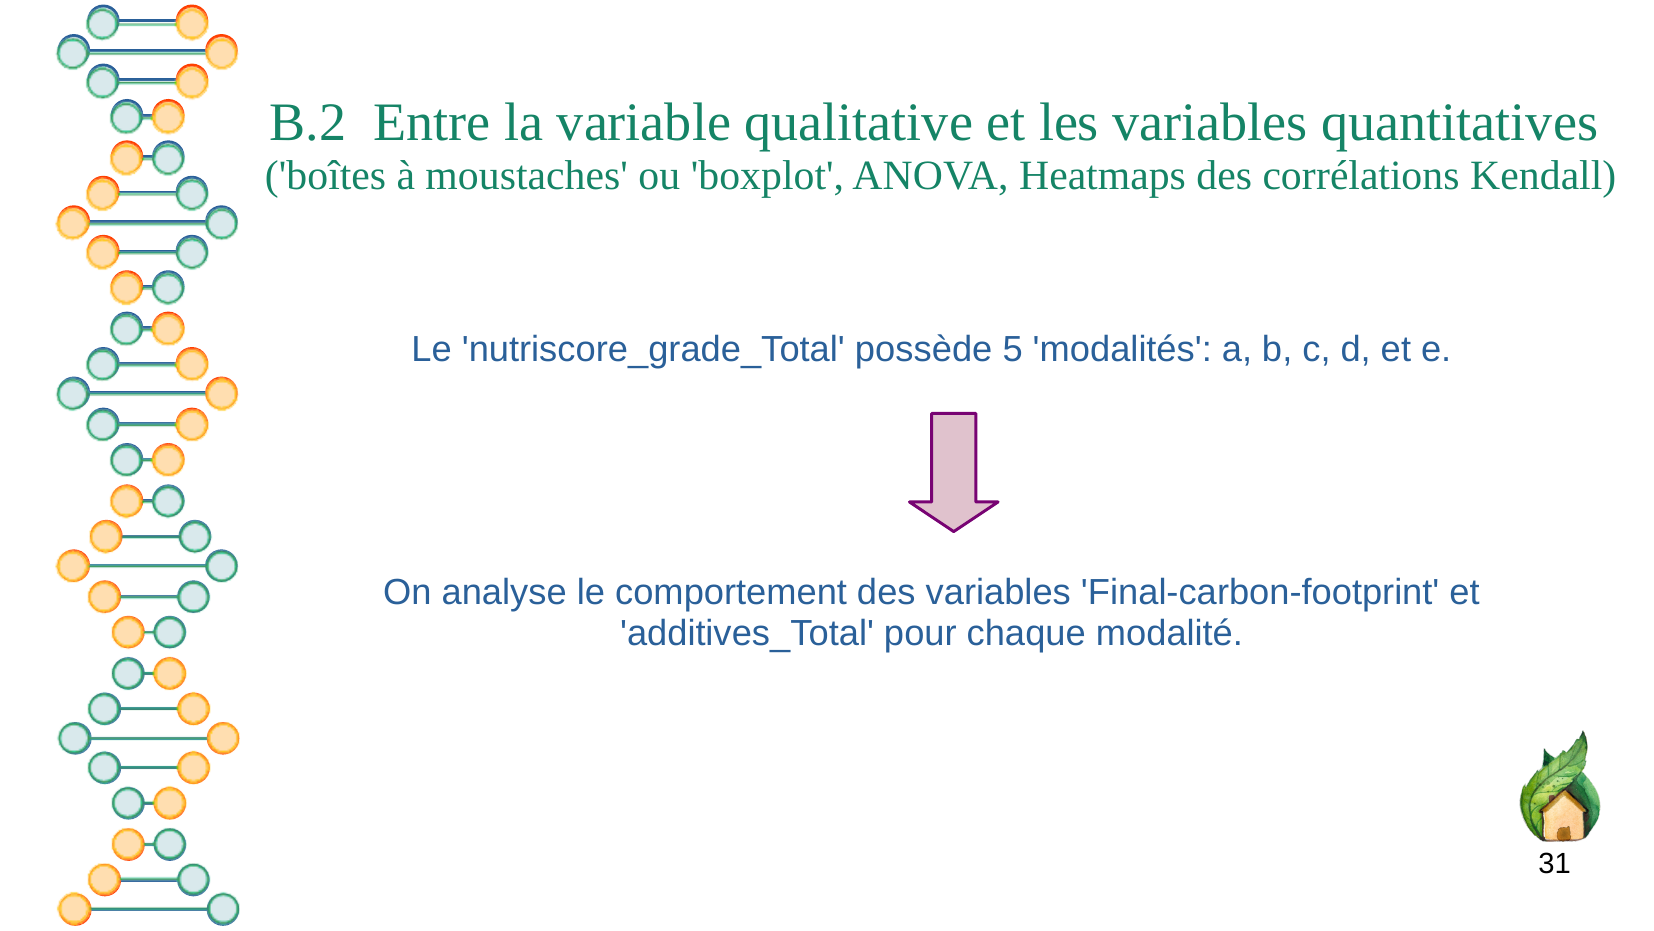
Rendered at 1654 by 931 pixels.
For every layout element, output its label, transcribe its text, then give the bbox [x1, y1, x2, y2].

picture [1500, 726, 1619, 845]
title B.2 Entre la variable qualitative et les variables quantitatives ('boîtes à moustaches' ou 'boxplot', ANOVA, Heatmaps des corrélations Kendall) [351, 0, 1635, 309]
list Le 'nutriscore_grade_Total' possède 5 'modalités': a, b, c, d, et e. On analyse le comportement des variables 'Final-carbon-footprint' et 'additives_Total' pour chaque modalité. [351, 328, 1489, 656]
picture [0, 0, 351, 931]
text_box [909, 413, 999, 532]
